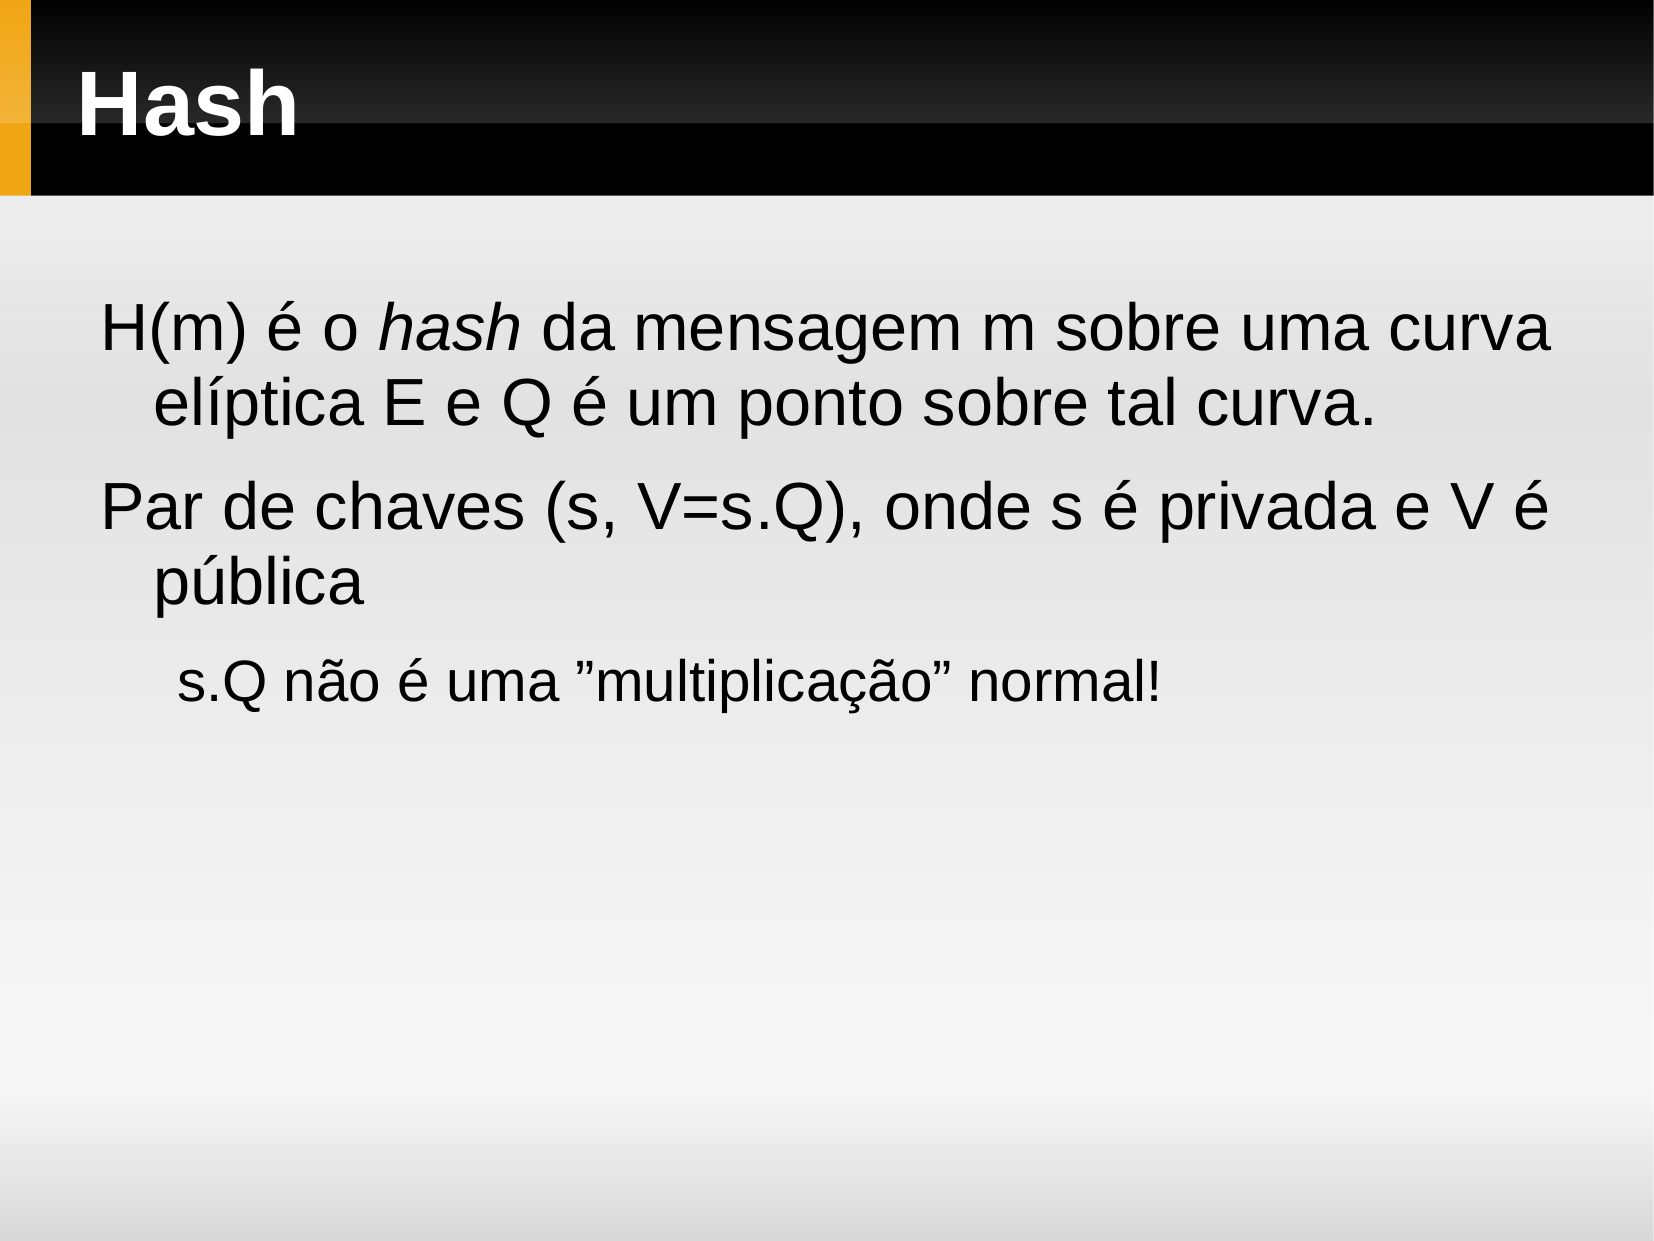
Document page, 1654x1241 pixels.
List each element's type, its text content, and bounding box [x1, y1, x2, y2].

picture [0, 0, 1654, 1241]
list H(m) é o hash da mensagem m sobre uma curva elíptica E e Q é um ponto sobre tal curva. Par de chaves (s, V=s.Q), onde s é privada e V é pública s.Q não é uma ”multiplicação” normal! [82, 290, 1571, 1094]
title Hash [76, 7, 1565, 200]
